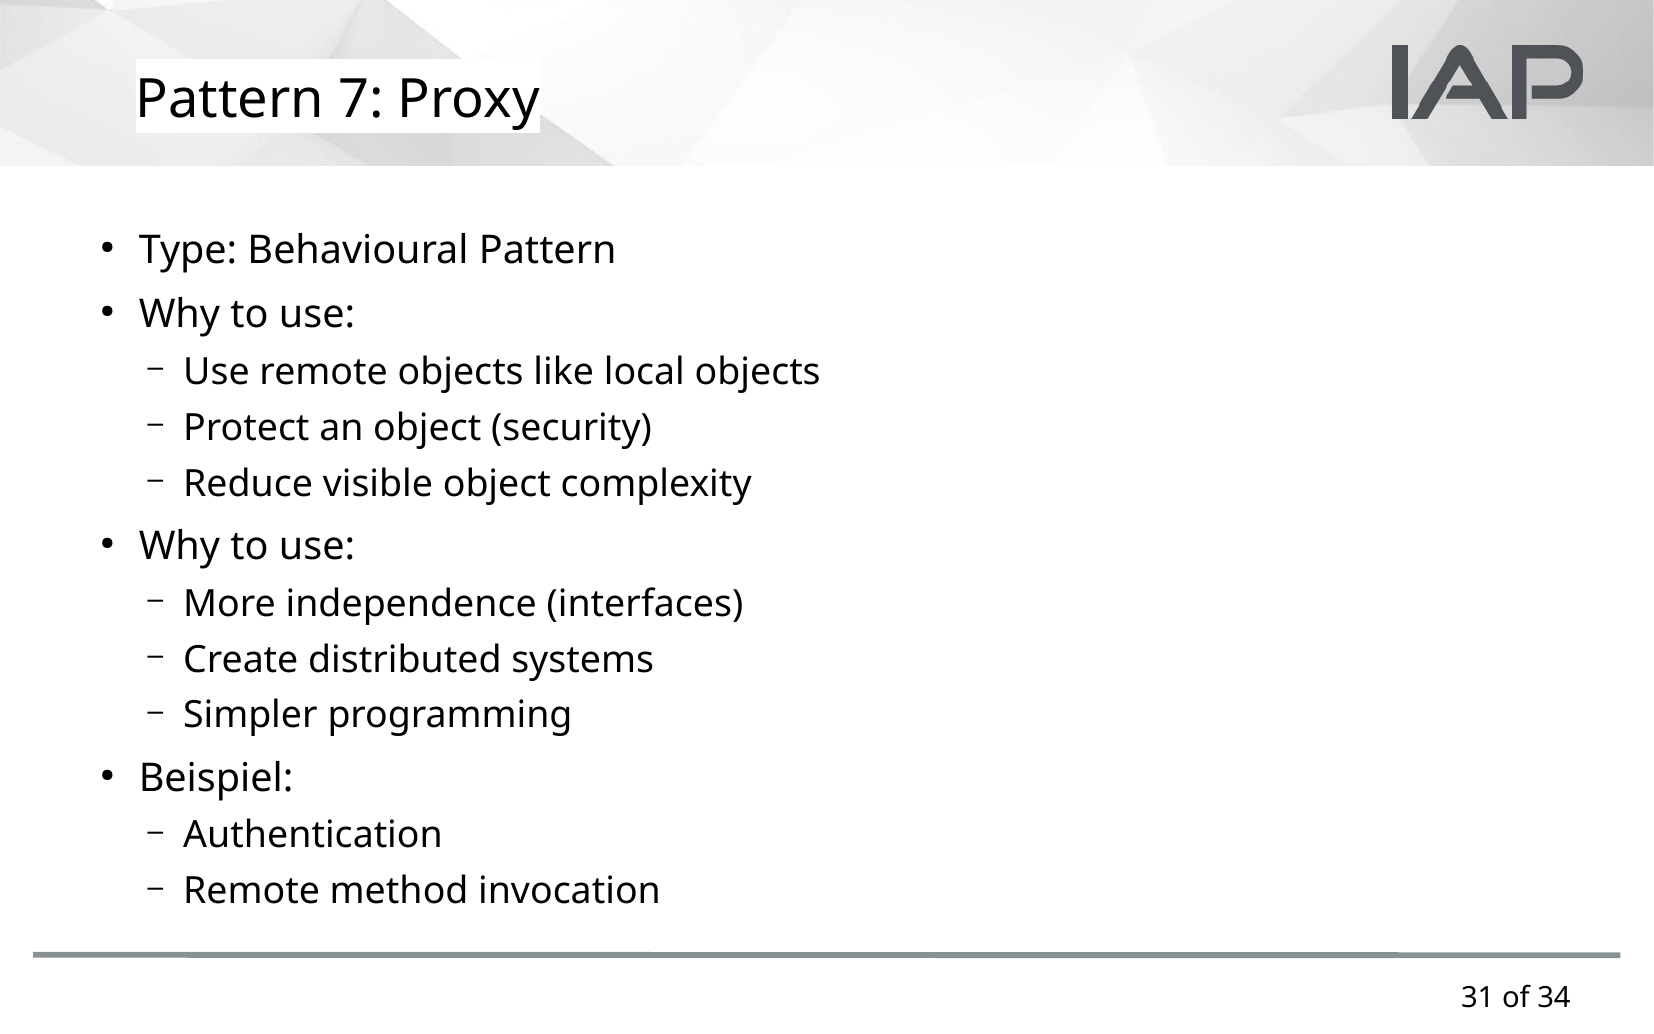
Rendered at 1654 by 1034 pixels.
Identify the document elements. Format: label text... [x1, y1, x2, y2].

picture [0, 0, 1654, 166]
list Type: Behavioural Pattern Why to use: Use remote objects like local objects Protect an object (security) Reduce visible object complexity Why to use: More independence (interfaces) Create distributed systems Simpler programming Beispiel: Authentication Remote method invocation [82, 221, 1571, 916]
title Pattern 7: Proxy [135, 41, 1264, 152]
